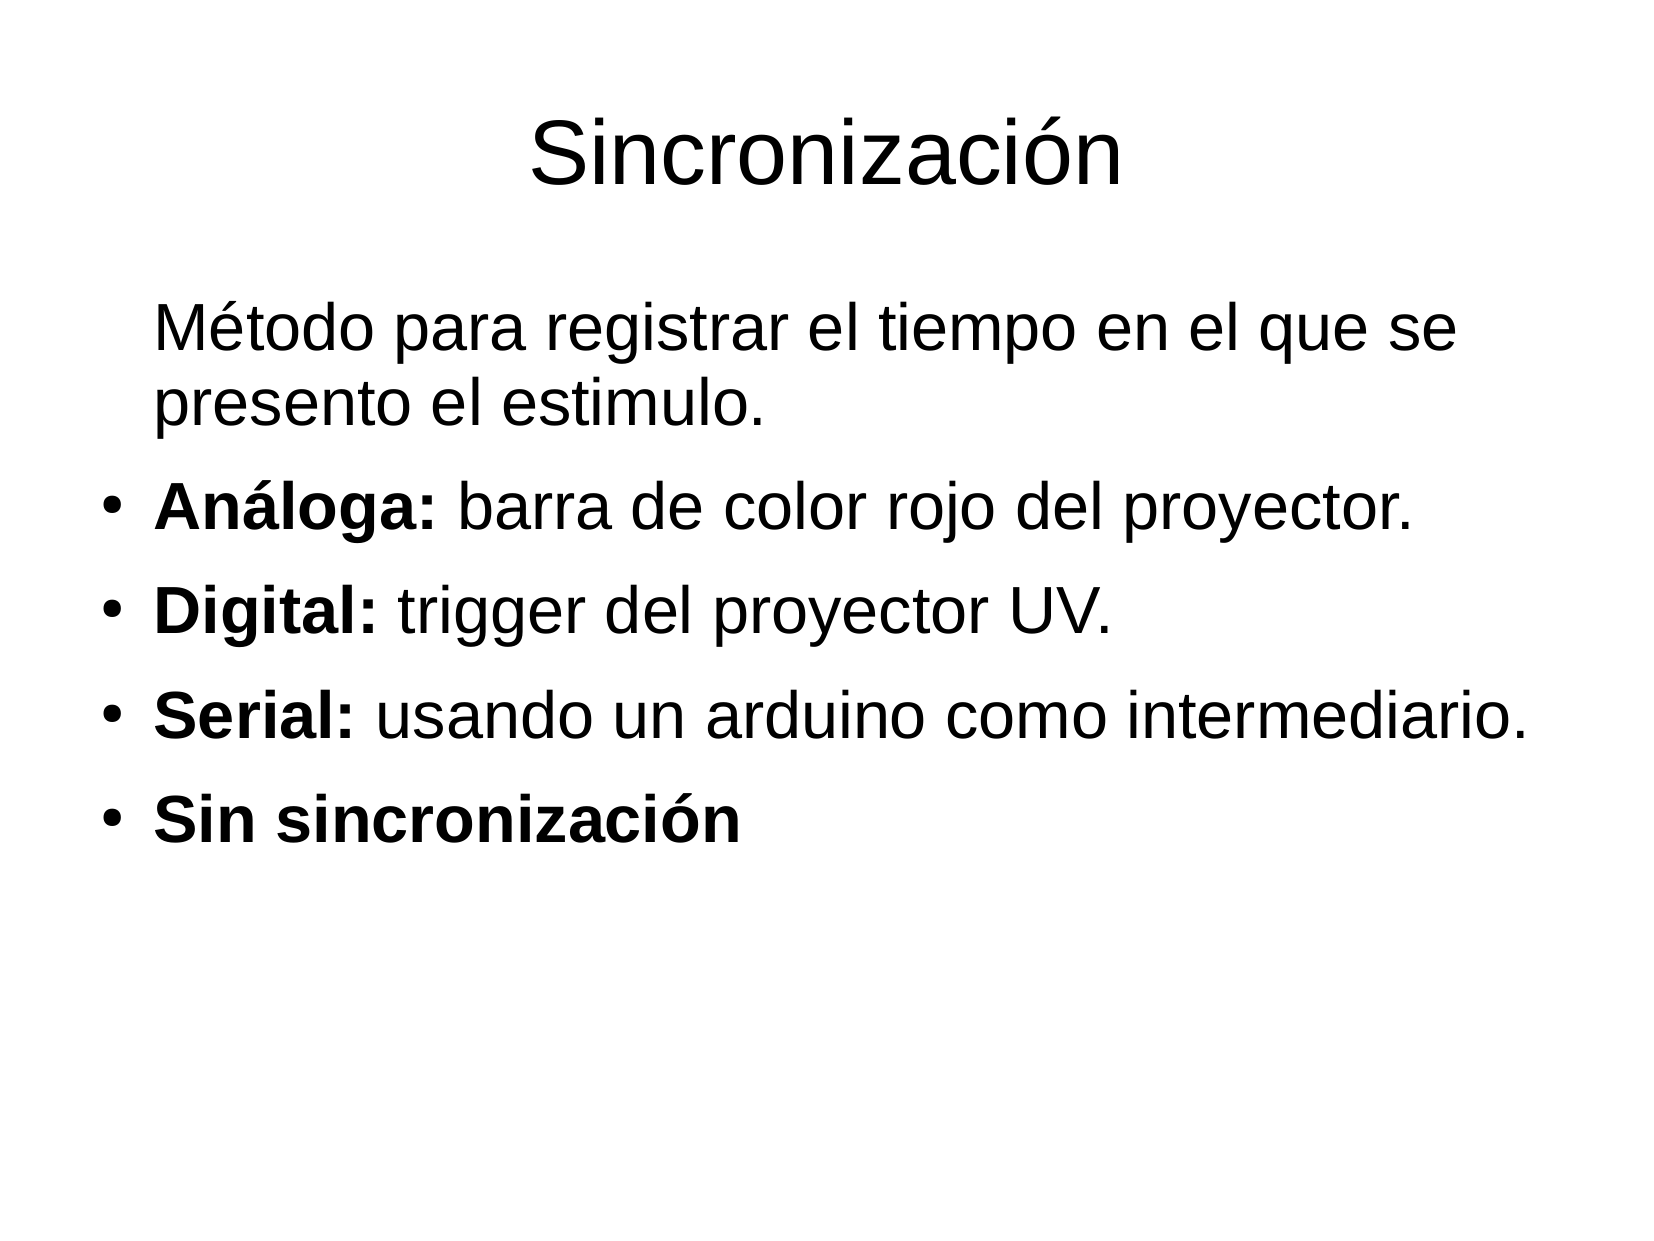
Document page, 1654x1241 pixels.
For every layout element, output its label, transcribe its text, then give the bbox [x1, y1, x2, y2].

list Método para registrar el tiempo en el que se presento el estimulo. Análoga: barra de color rojo del proyector. Digital: trigger del proyector UV. Serial: usando un arduino como intermediario. Sin sincronización [82, 290, 1571, 1010]
title [82, 49, 1571, 257]
